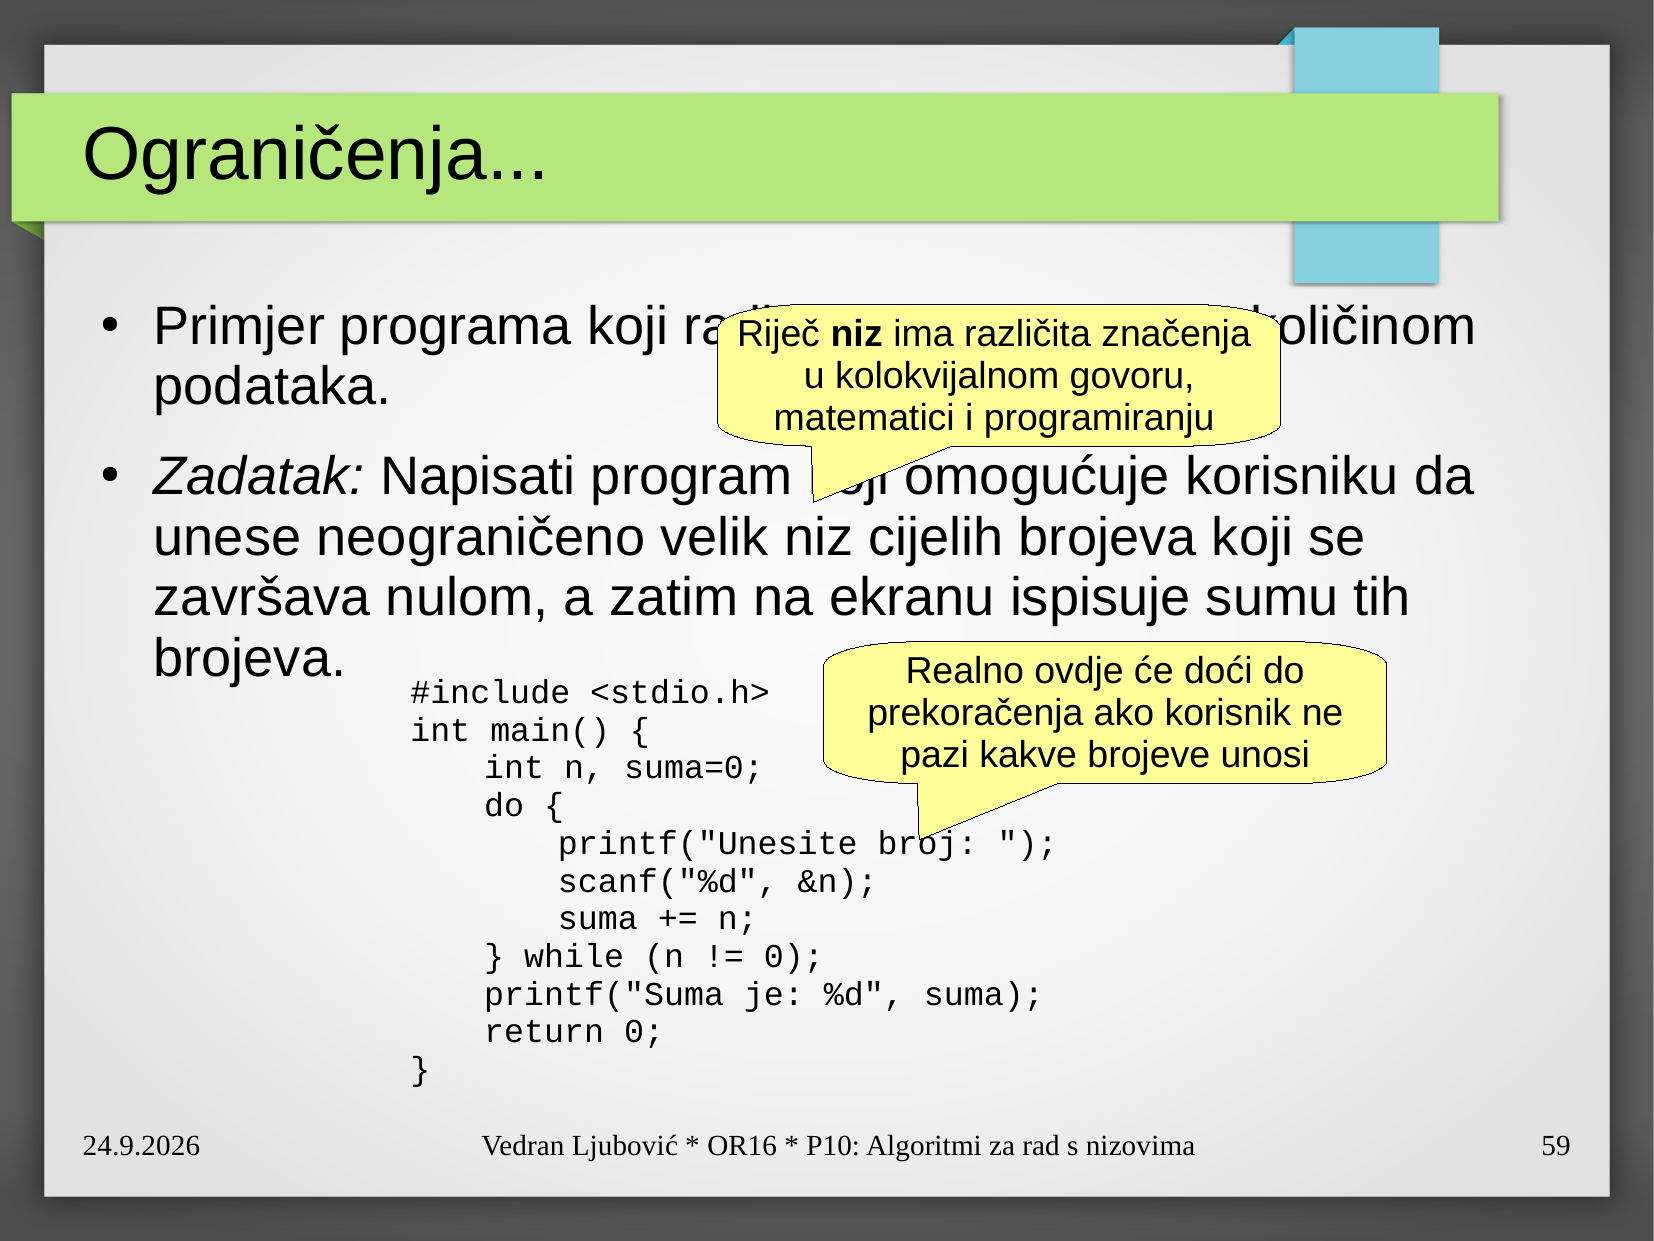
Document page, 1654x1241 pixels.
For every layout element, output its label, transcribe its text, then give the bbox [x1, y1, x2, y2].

picture [0, 0, 1654, 1241]
title Ograničenja... [82, 94, 1264, 213]
text_box #include <stdio.h> int main() { int n, suma=0; do { printf("Unesite broj: "); scanf("%d", &n); suma += n; } while (n != 0); printf("Suma je: %d", suma); return 0; } [395, 630, 1447, 1099]
text_box Realno ovdje će doći do prekoračenja ako korisnik ne pazi kakve brojeve unosi [823, 641, 1387, 840]
list Primjer programa koji radi sa neograničenom količinom podataka. Zadatak: Napisati program koji omogućuje korisniku da unese neograničeno velik niz cijelih brojeva koji se završava nulom, a zatim na ekranu ispisuje sumu tih brojeva. [82, 295, 1571, 1015]
text_box Riječ niz ima različita značenja u kolokvijalnom govoru, matematici i programiranju [717, 304, 1281, 503]
